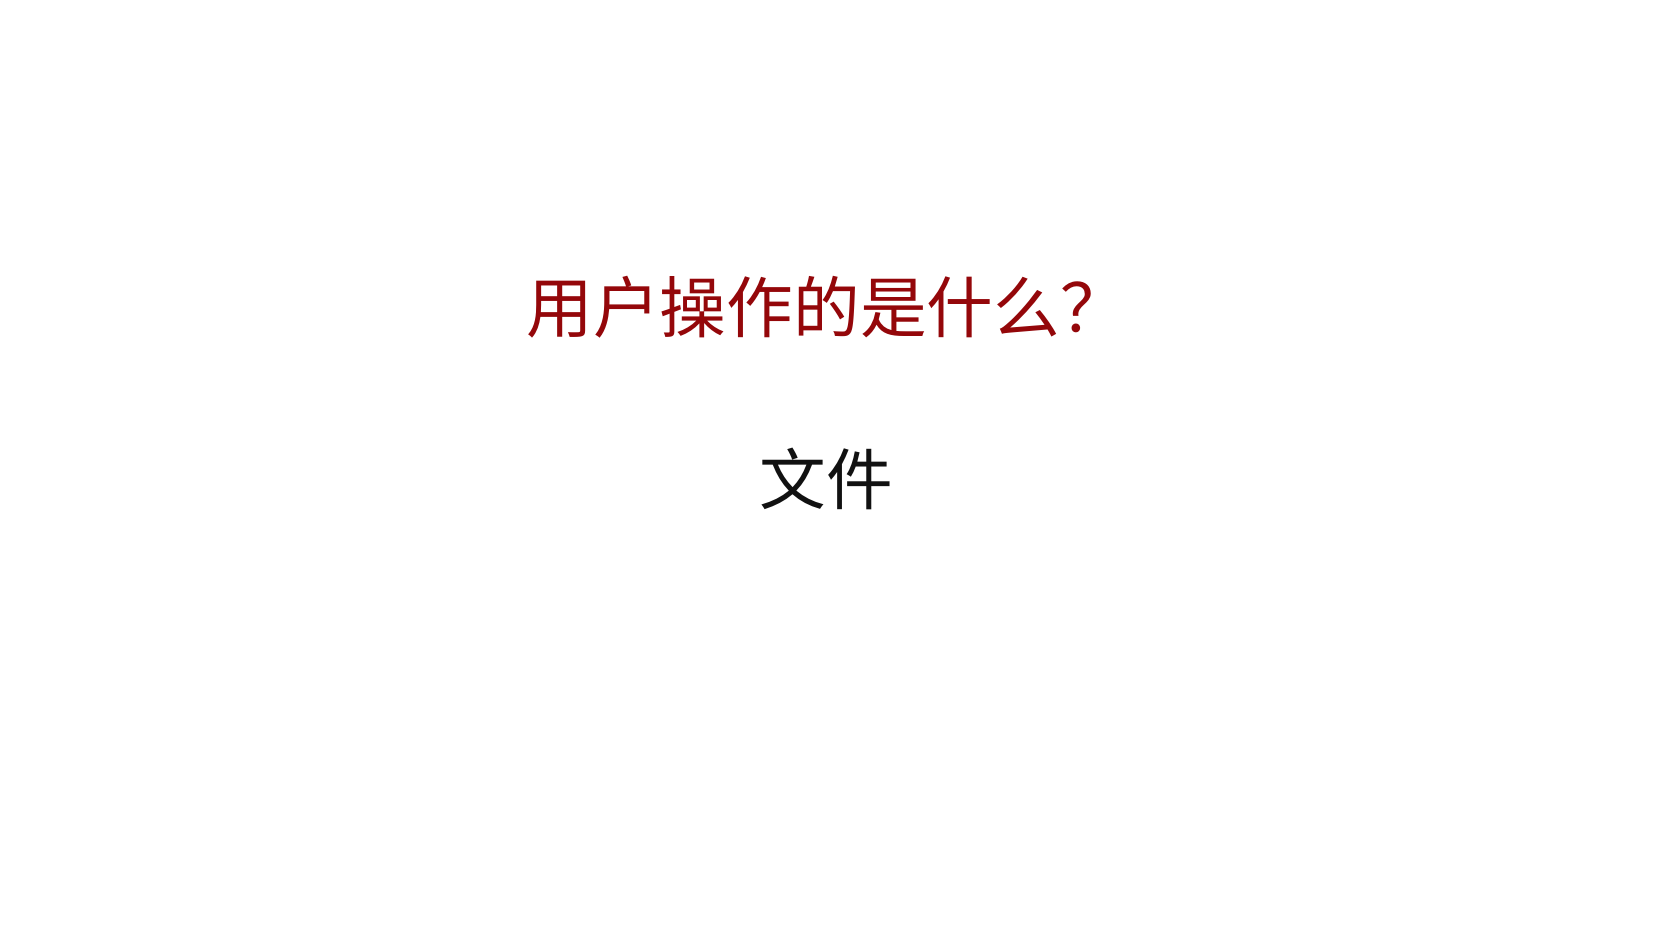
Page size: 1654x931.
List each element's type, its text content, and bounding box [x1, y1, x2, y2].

subtitle 用户操作的是什么？ 文件 [82, 37, 1571, 742]
